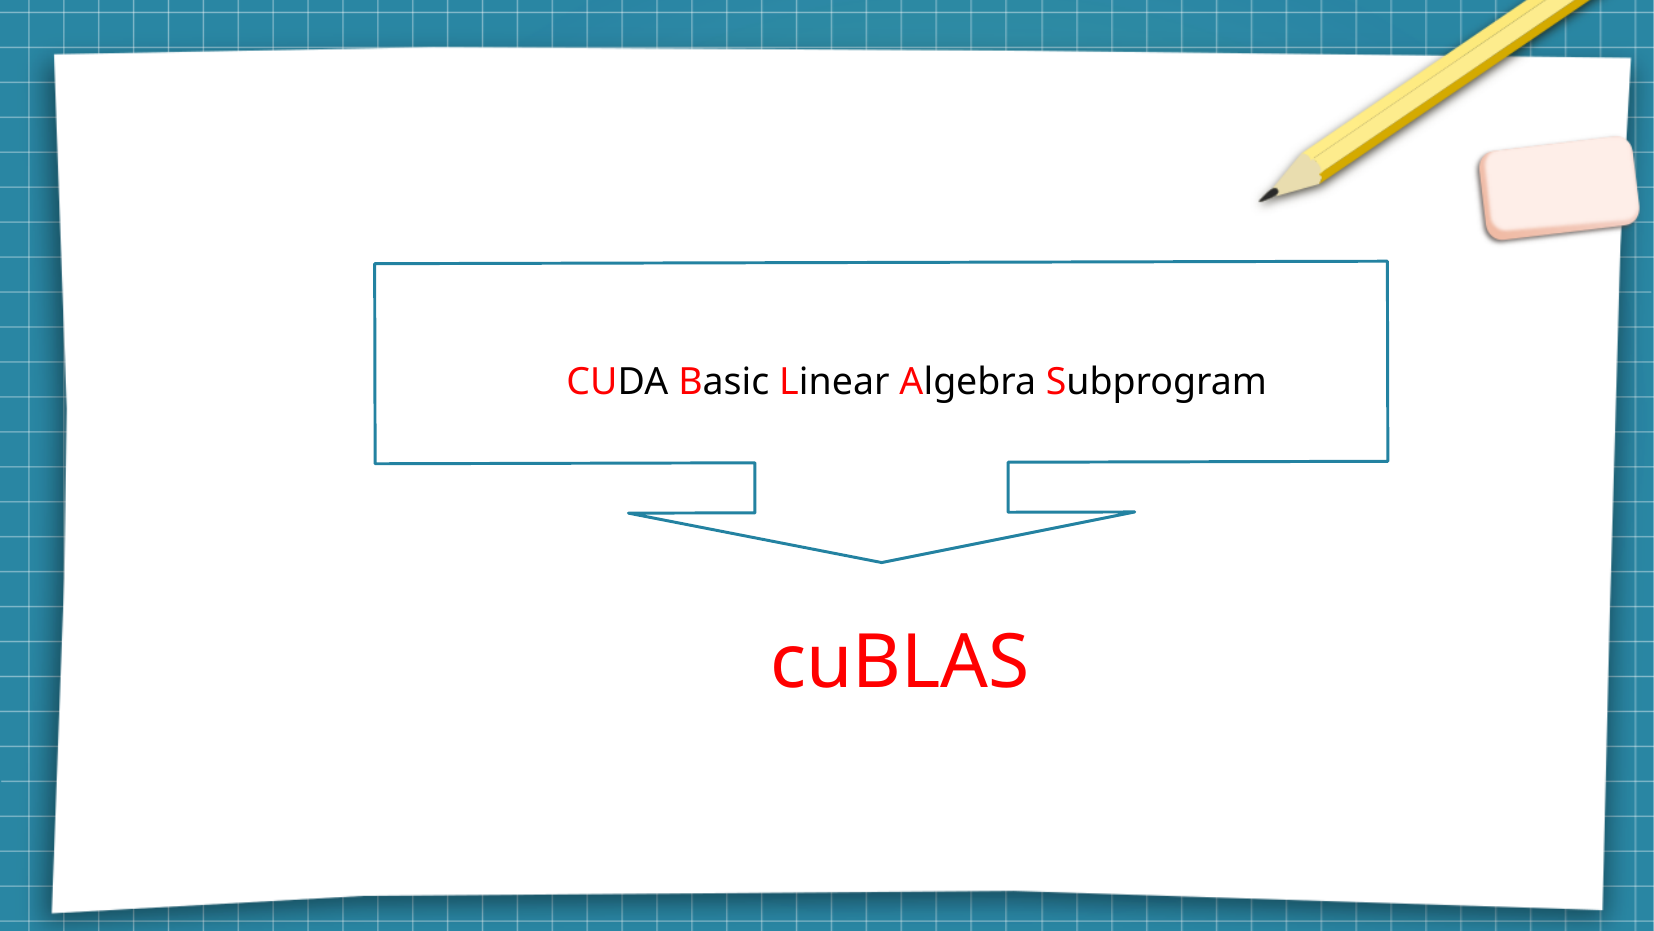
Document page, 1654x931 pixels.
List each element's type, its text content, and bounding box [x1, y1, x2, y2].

title [82, 37, 1571, 193]
picture [0, 0, 1654, 931]
text_box cuBLAS [637, 600, 1163, 695]
text_box CUDA Basic Linear Algebra Subprogram [450, 347, 1313, 400]
